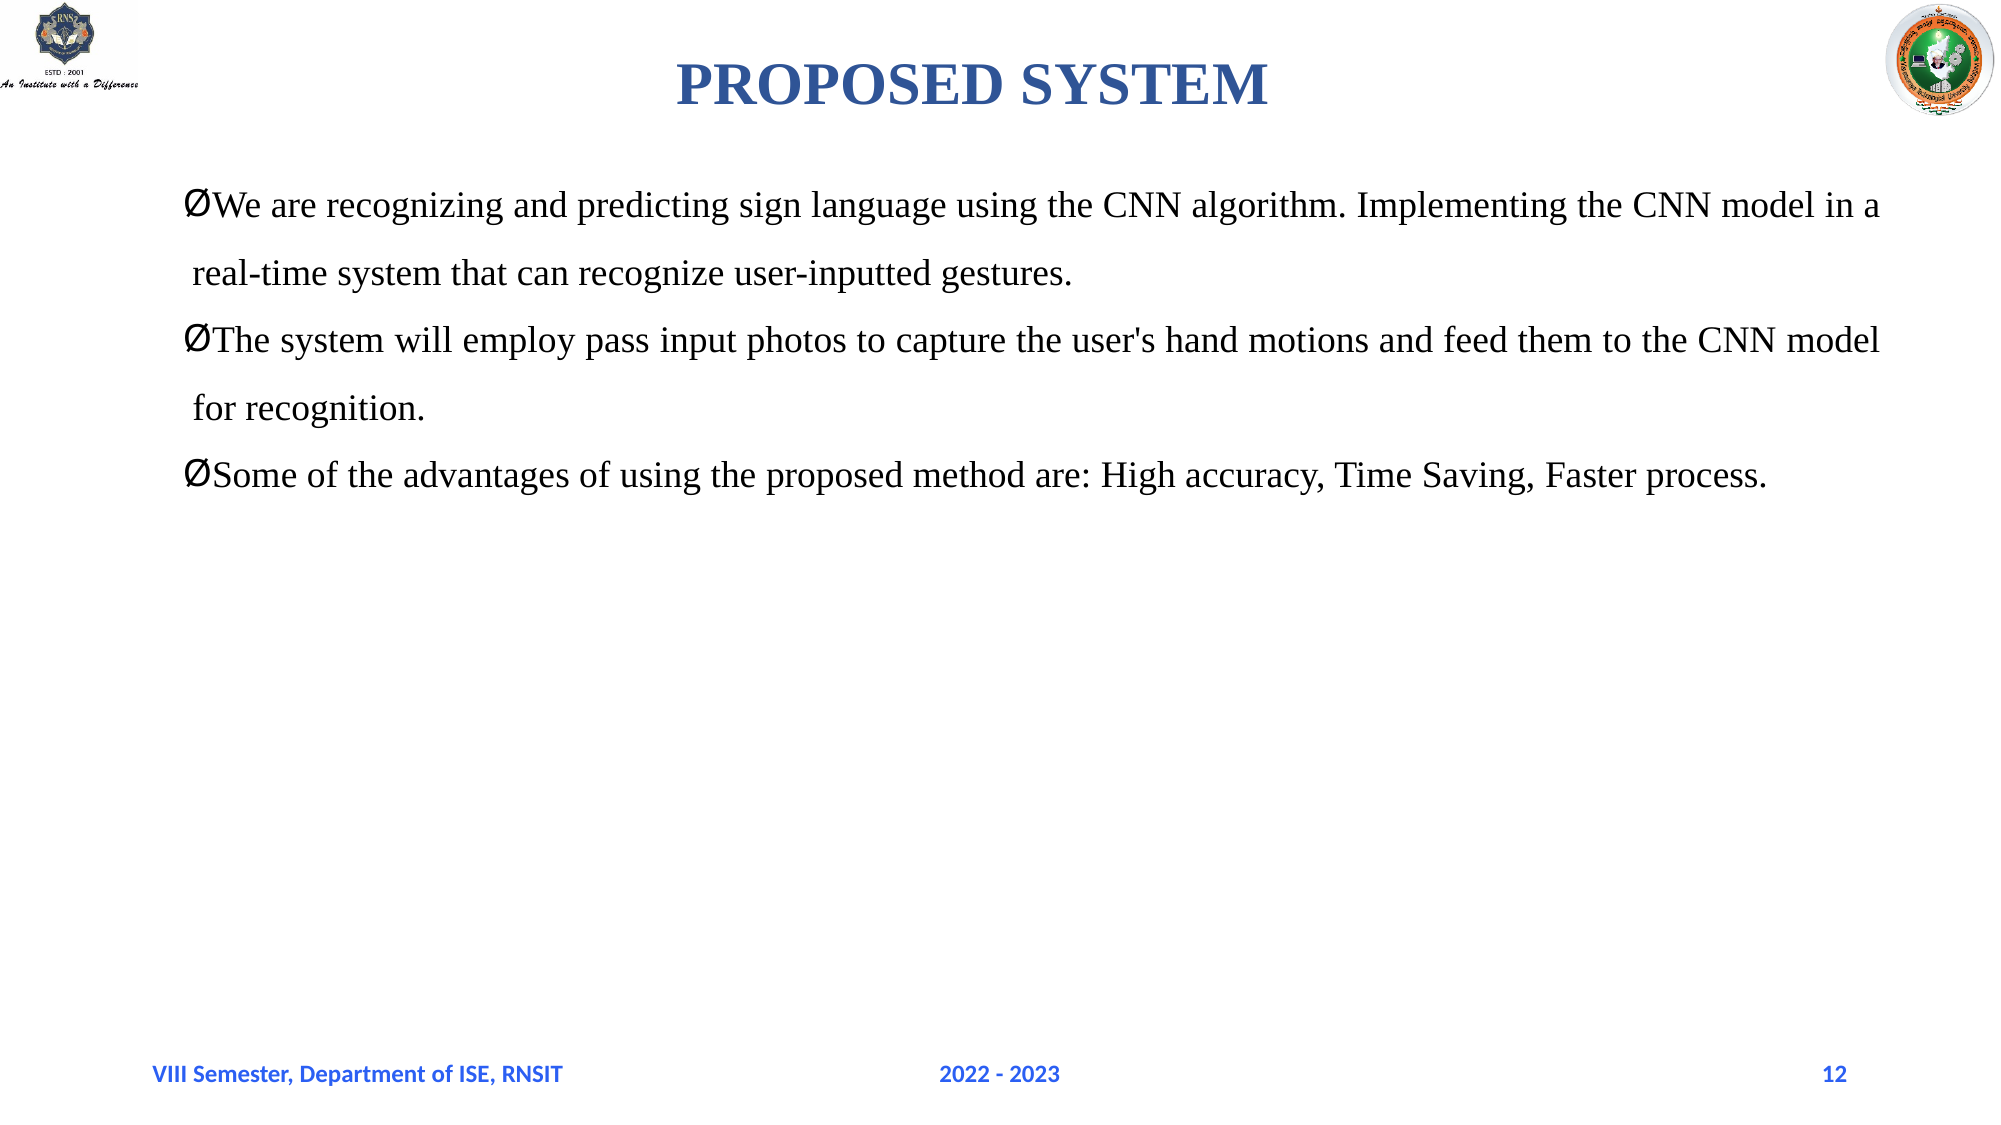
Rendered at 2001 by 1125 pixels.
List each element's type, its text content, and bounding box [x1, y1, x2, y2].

slide_number <number> [1412, 1042, 1863, 1103]
slide_number VIII Semester, Department of ISE, RNSIT [137, 1042, 662, 1103]
picture [1882, 2, 1997, 117]
footer 2022 - 2023 [662, 1042, 1338, 1103]
list We are recognizing and predicting sign language using the CNN algorithm. Implementing the CNN model in a real-time system that can recognize user-inputted gestures. The system will employ pass input photos to capture the user's hand motions and feed them to the CNN model for recognition. Some of the advantages of using the proposed method are: High accuracy, Time Saving, Faster process. [102, 149, 1898, 1024]
title Proposed System [360, 44, 1586, 149]
picture [0, 0, 138, 90]
